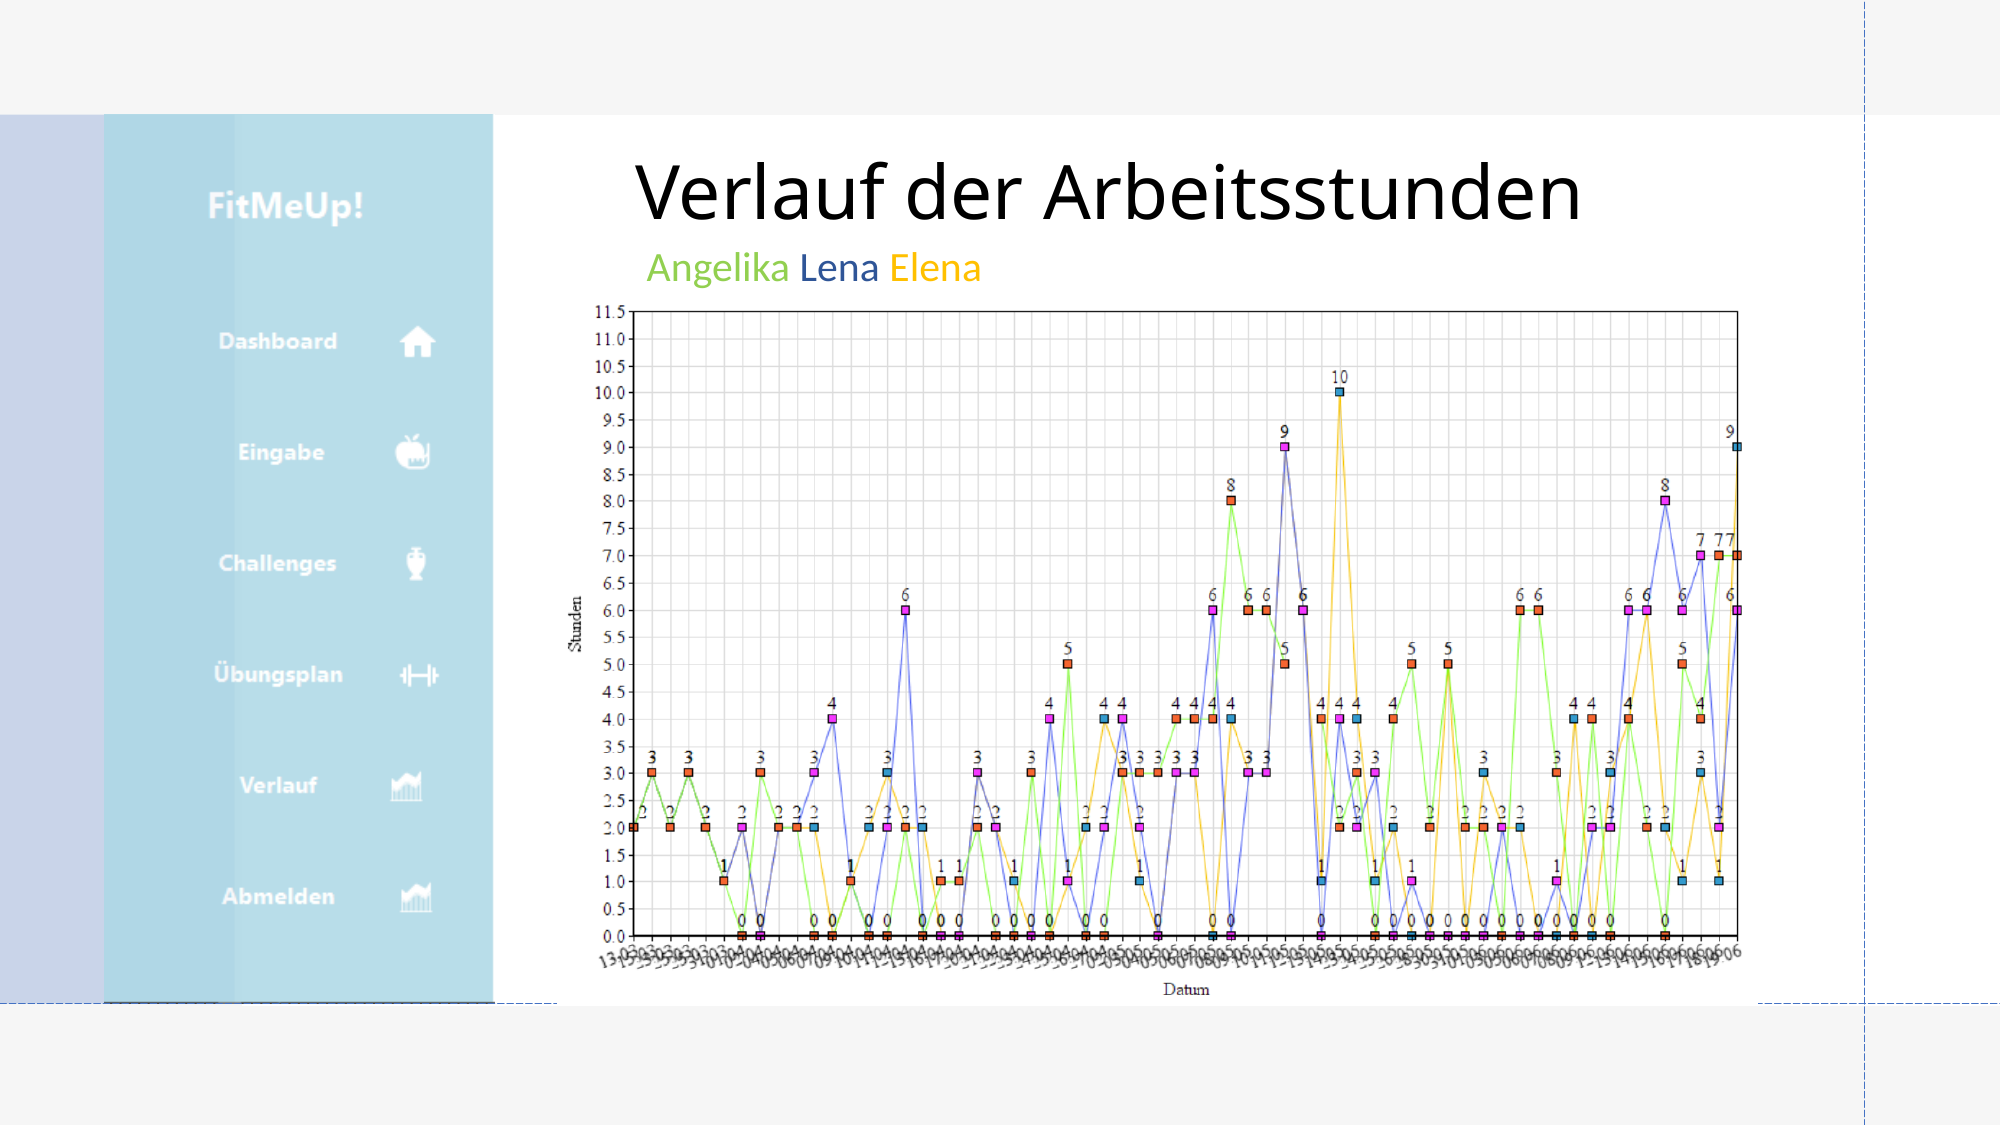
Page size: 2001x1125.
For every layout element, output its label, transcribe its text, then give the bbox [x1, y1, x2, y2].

text_box [0, 0, 2000, 1125]
title Verlauf der Arbeitsstunden [620, 88, 1693, 244]
picture [557, 296, 1758, 1006]
picture [104, 114, 495, 1004]
subtitle Angelika Lena Elena [631, 238, 1078, 296]
